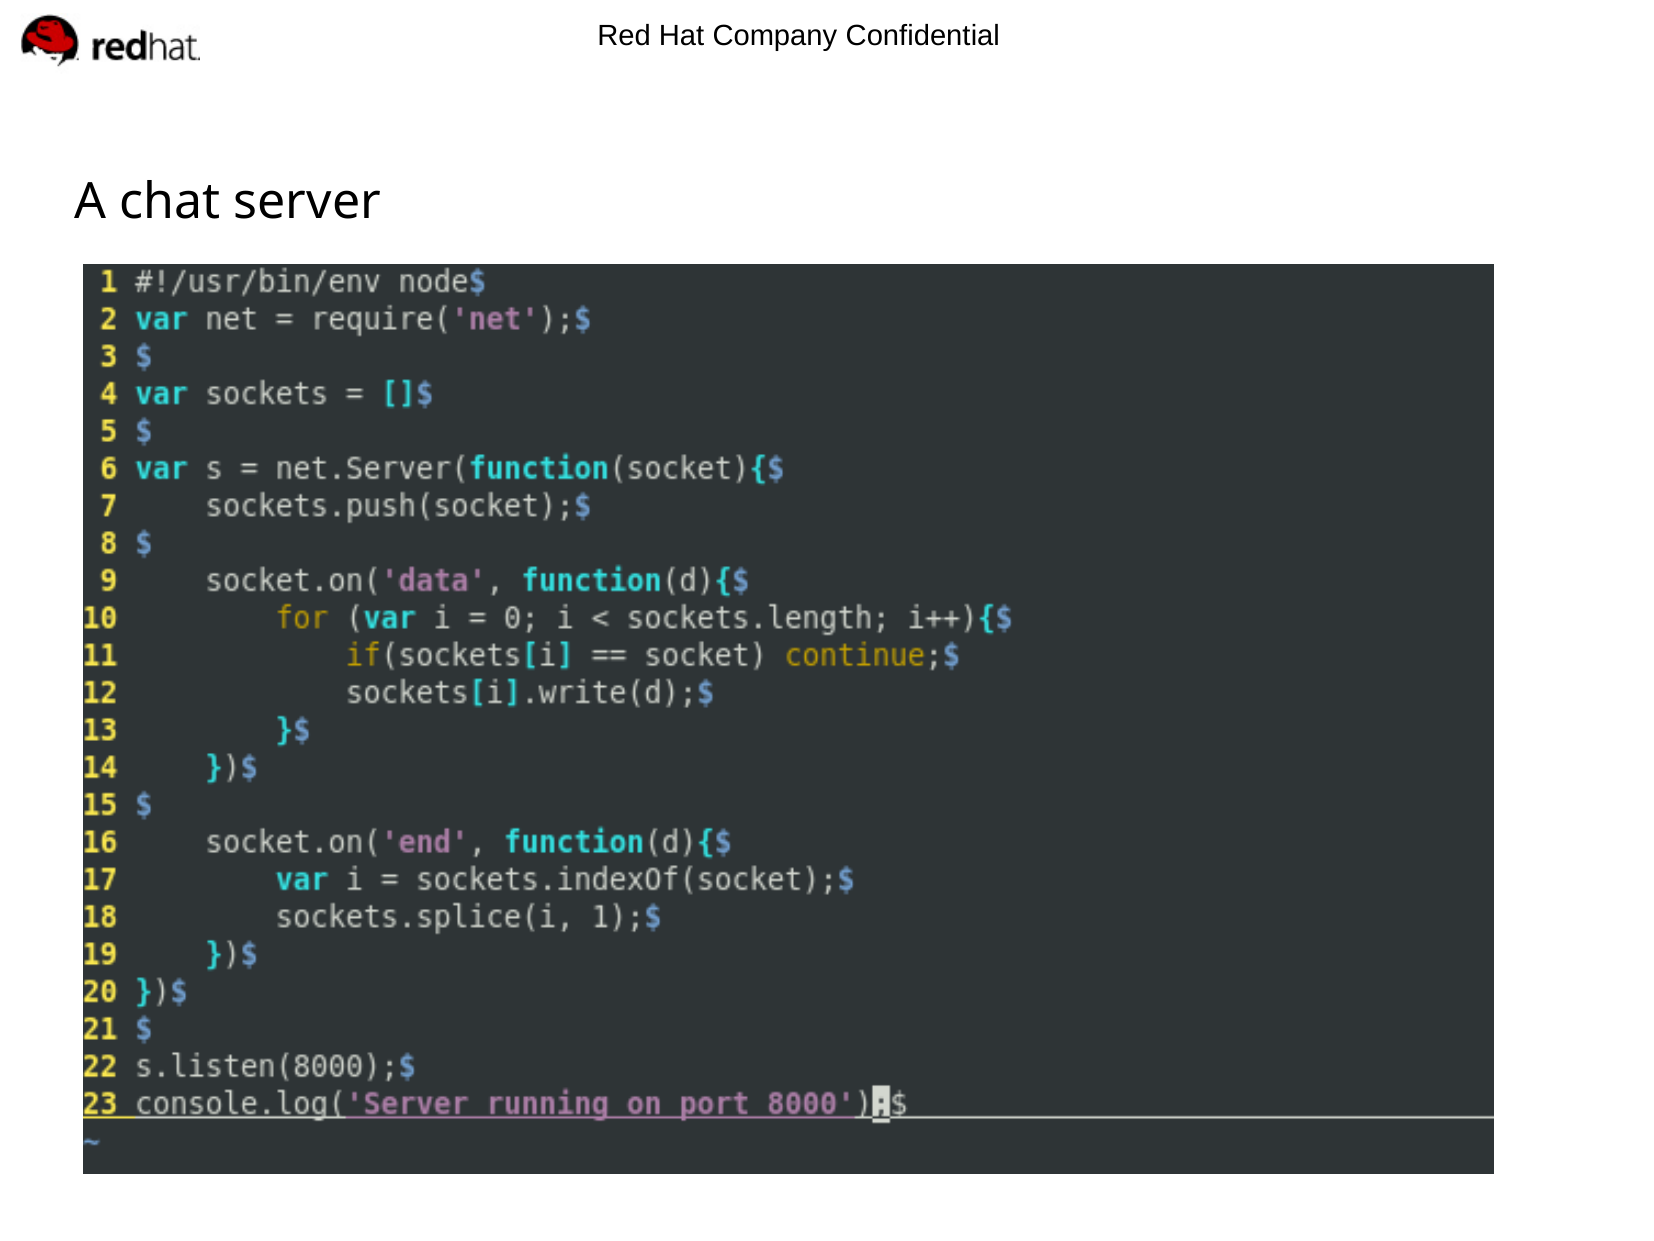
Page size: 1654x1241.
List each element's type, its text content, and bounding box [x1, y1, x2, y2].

picture [83, 264, 1494, 1174]
title A chat server [74, 140, 1506, 259]
picture [20, 13, 200, 74]
